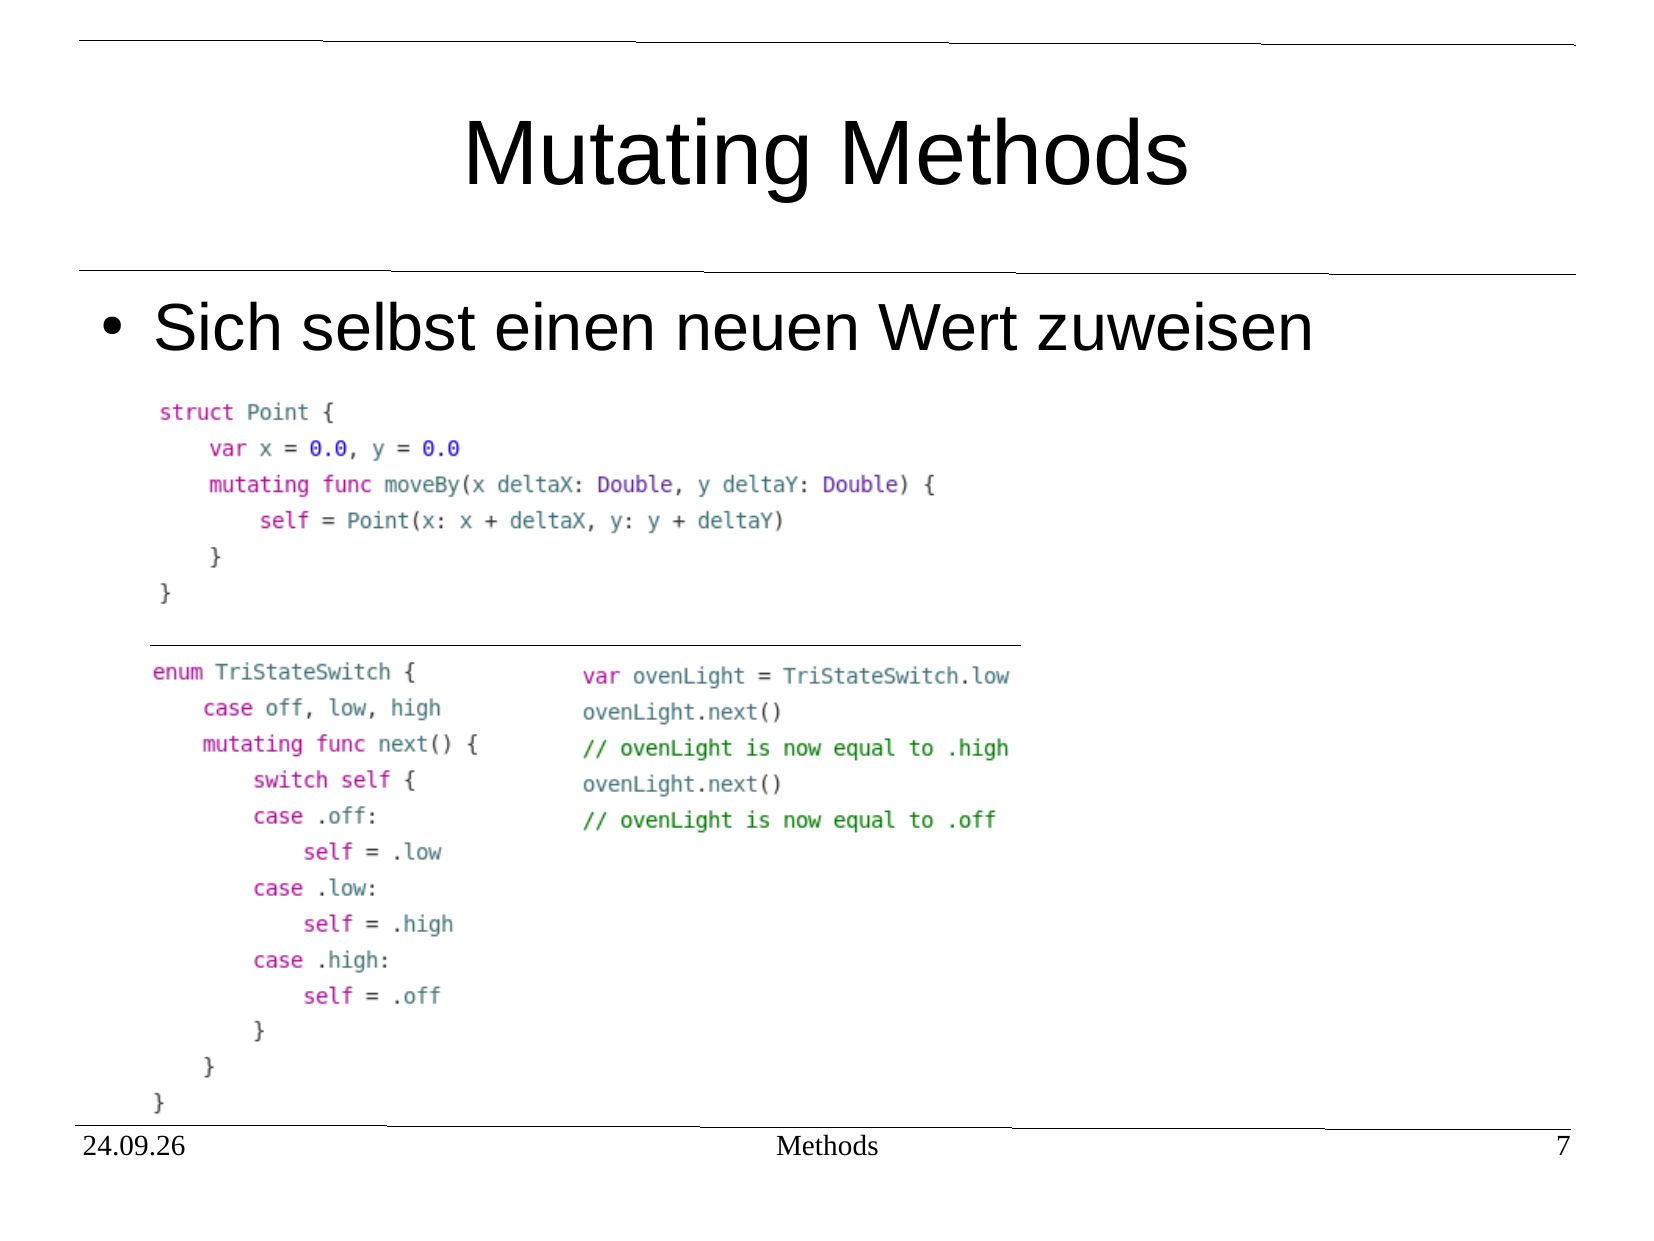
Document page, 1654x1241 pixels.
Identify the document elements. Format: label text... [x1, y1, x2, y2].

picture [153, 395, 945, 615]
title Mutating Methods [82, 49, 1571, 257]
list Sich selbst einen neuen Wert zuweisen [82, 290, 1571, 1096]
picture [578, 662, 1023, 839]
picture [148, 661, 485, 1120]
